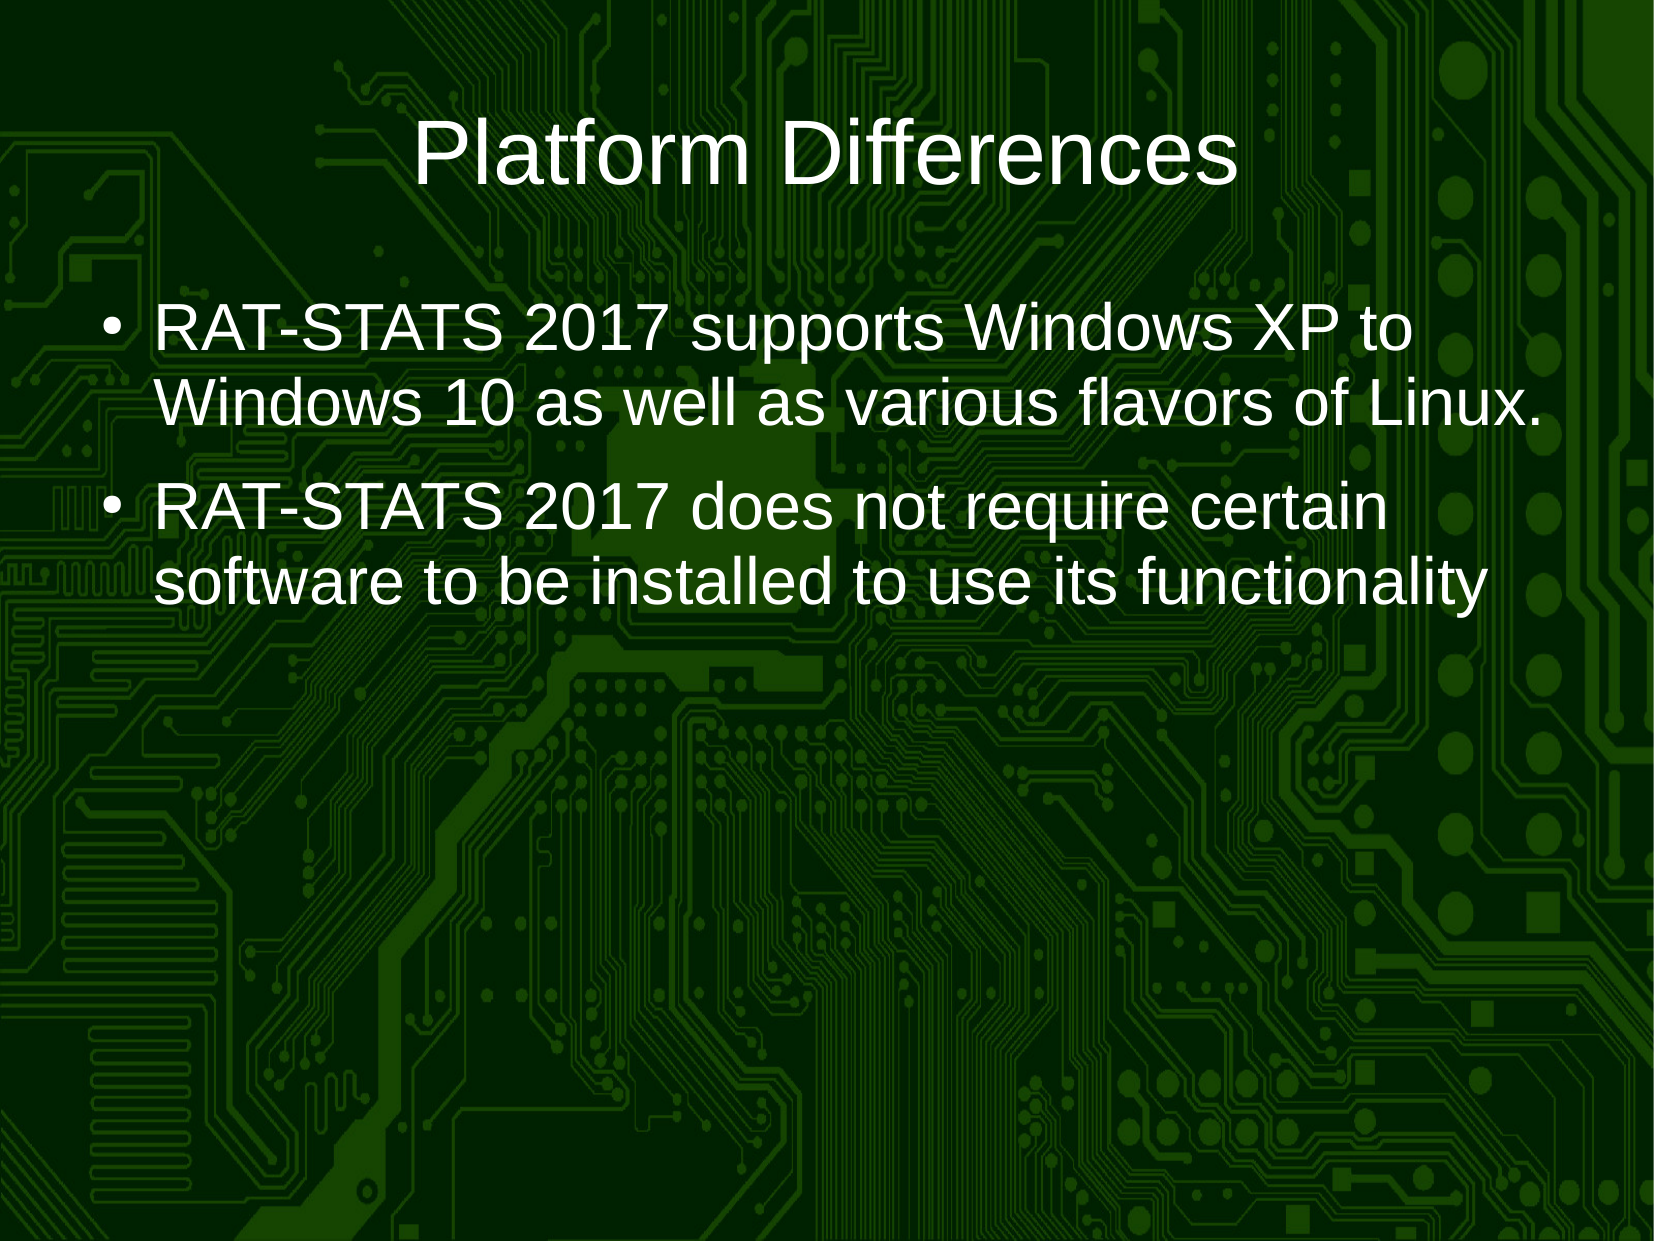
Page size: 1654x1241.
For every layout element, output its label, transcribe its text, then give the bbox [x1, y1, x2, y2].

title Platform Differences [82, 49, 1571, 257]
list RAT-STATS 2017 supports Windows XP to Windows 10 as well as various flavors of Linux. RAT-STATS 2017 does not require certain software to be installed to use its functionality [82, 290, 1571, 1010]
picture [0, 0, 1654, 1241]
